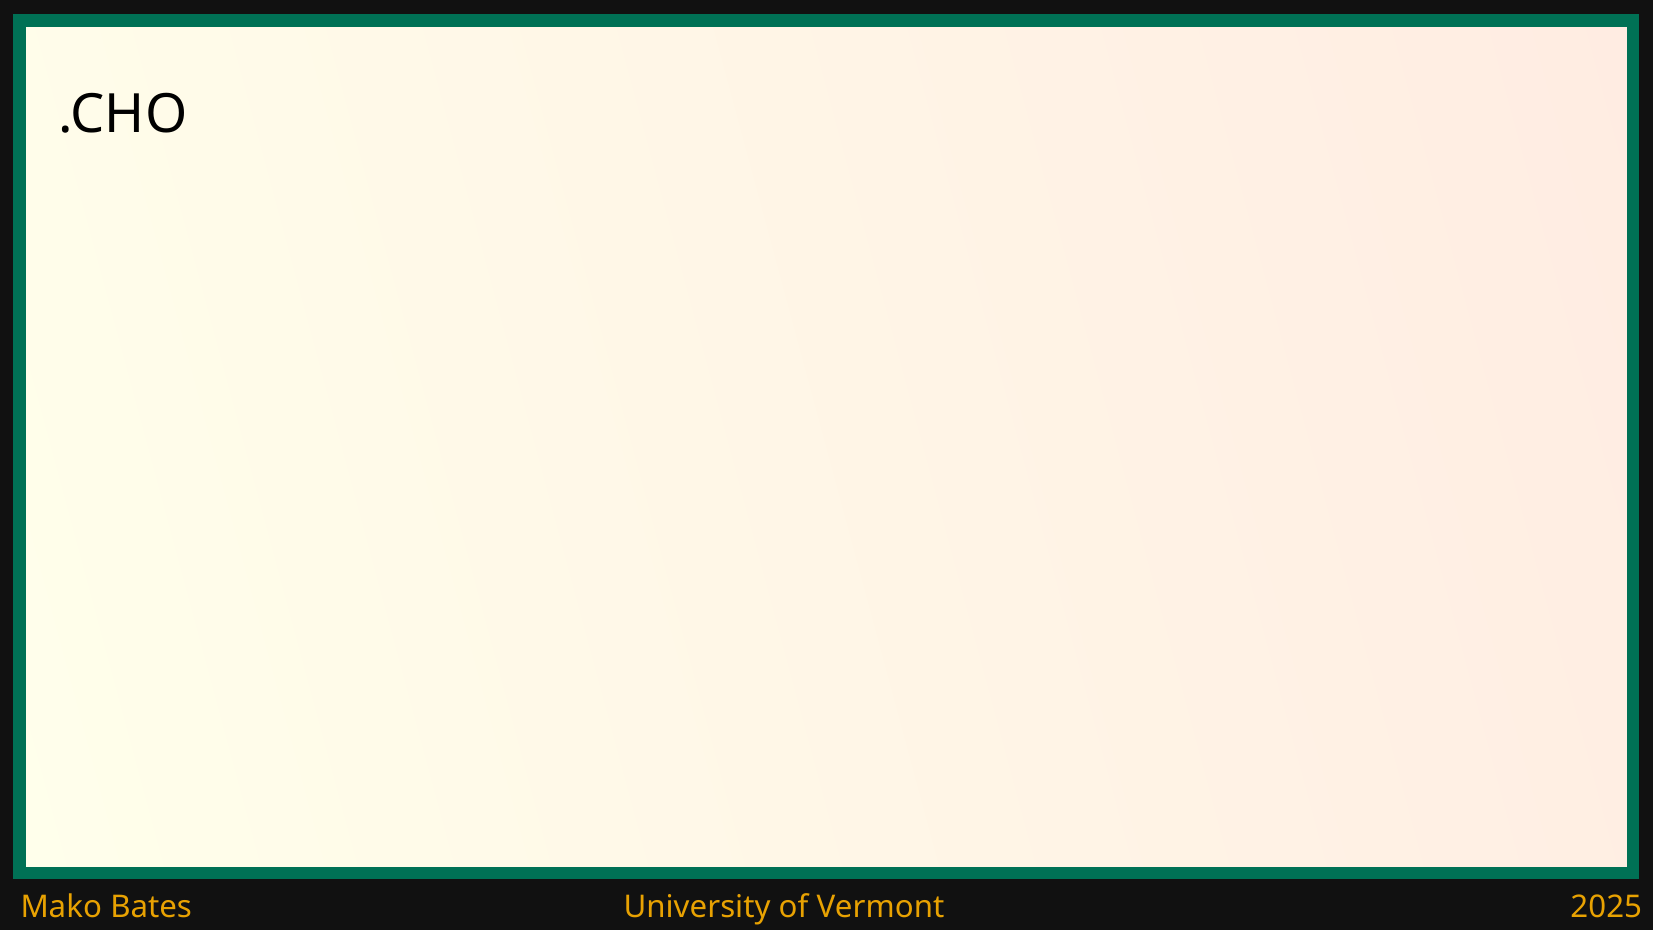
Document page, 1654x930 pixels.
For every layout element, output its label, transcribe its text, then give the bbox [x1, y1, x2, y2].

title .CHO [58, 60, 1593, 163]
